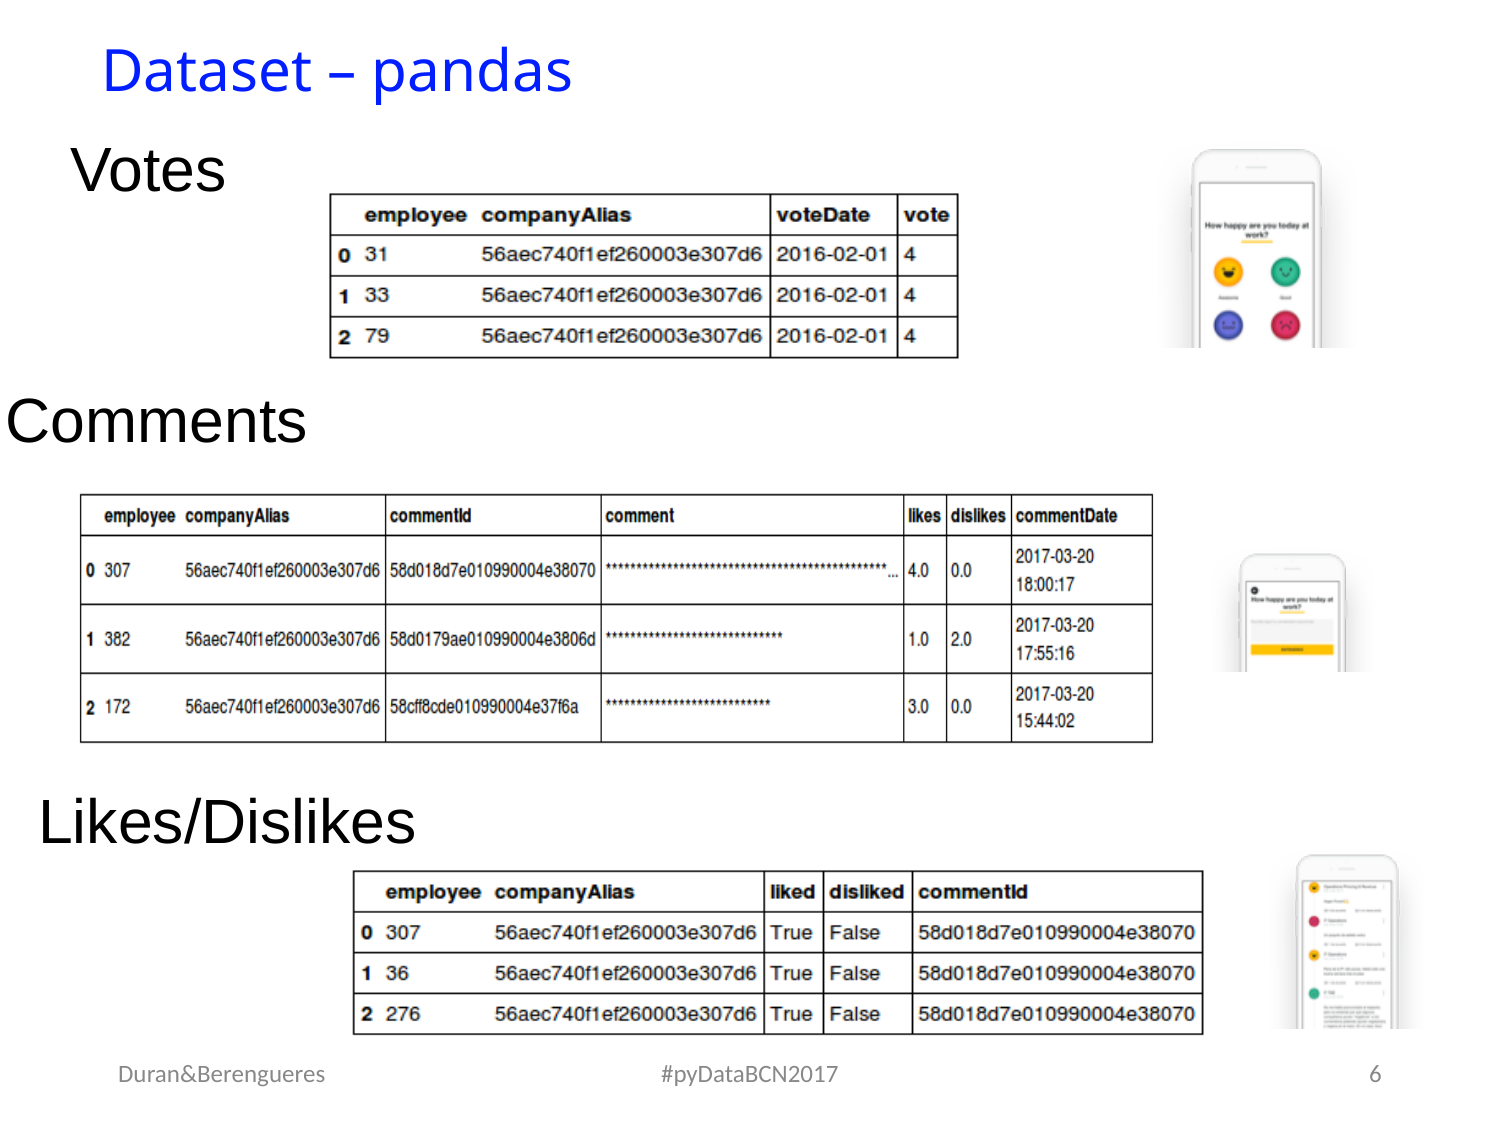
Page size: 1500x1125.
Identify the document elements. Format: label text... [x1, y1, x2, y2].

picture [1157, 142, 1356, 348]
picture [1211, 548, 1374, 672]
picture [1269, 849, 1425, 1030]
picture [321, 189, 966, 365]
slide_number <number> [1059, 1042, 1397, 1103]
text_box Comments [0, 364, 433, 489]
text_box Likes/Dislikes [23, 765, 489, 971]
title Dataset – pandas [86, 32, 1425, 114]
picture [345, 866, 1212, 1043]
text_box Votes [55, 113, 307, 255]
footer #pyDataBCN2017 [496, 1043, 1004, 1103]
picture [74, 488, 1158, 751]
slide_number Duran&Berengueres [103, 1042, 441, 1103]
